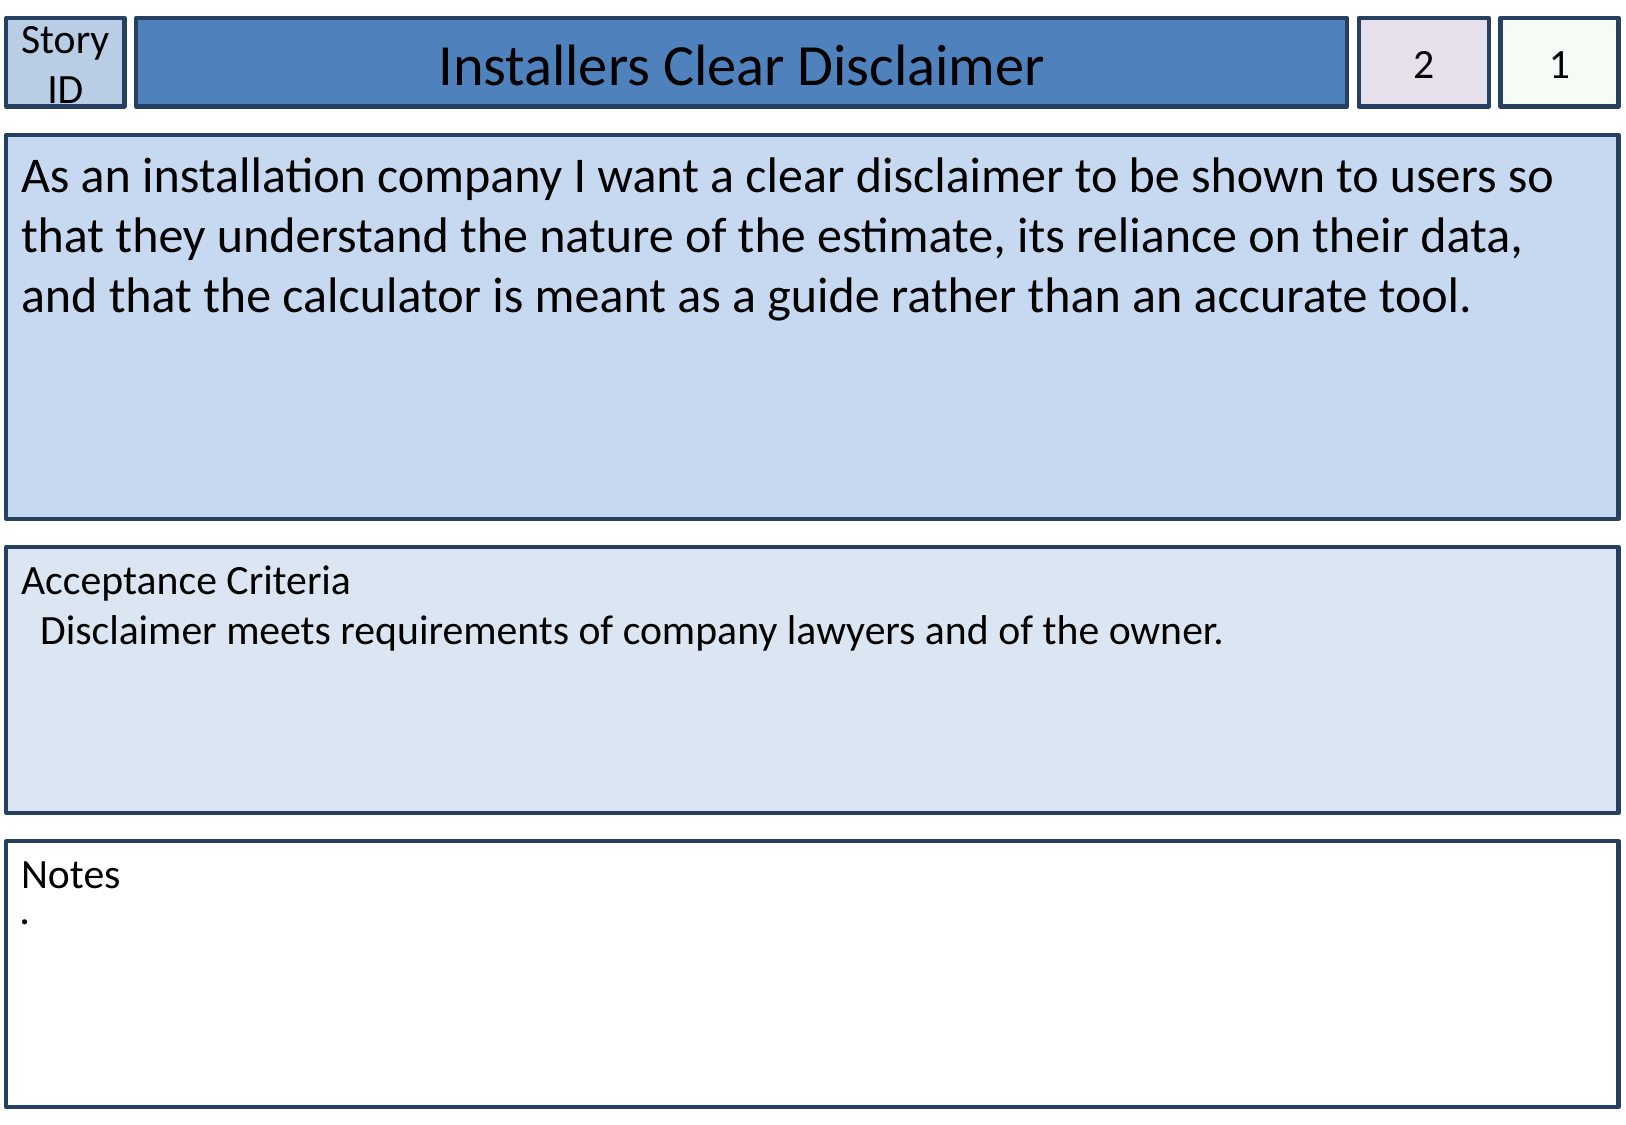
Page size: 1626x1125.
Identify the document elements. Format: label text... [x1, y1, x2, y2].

text_box Notes [6, 841, 1619, 1107]
text_box Installers Clear Disclaimer [136, 17, 1347, 107]
text_box Story ID [6, 17, 125, 107]
text_box Acceptance Criteria Disclaimer meets requirements of company lawyers and of the owner. [6, 547, 1619, 813]
text_box As an installation company I want a clear disclaimer to be shown to users so that they understand the nature of the estimate, its reliance on their data, and that the calculator is meant as a guide rather than an accurate tool. [6, 134, 1619, 519]
text_box 1 [1500, 17, 1619, 107]
text_box 2 [1358, 17, 1489, 107]
